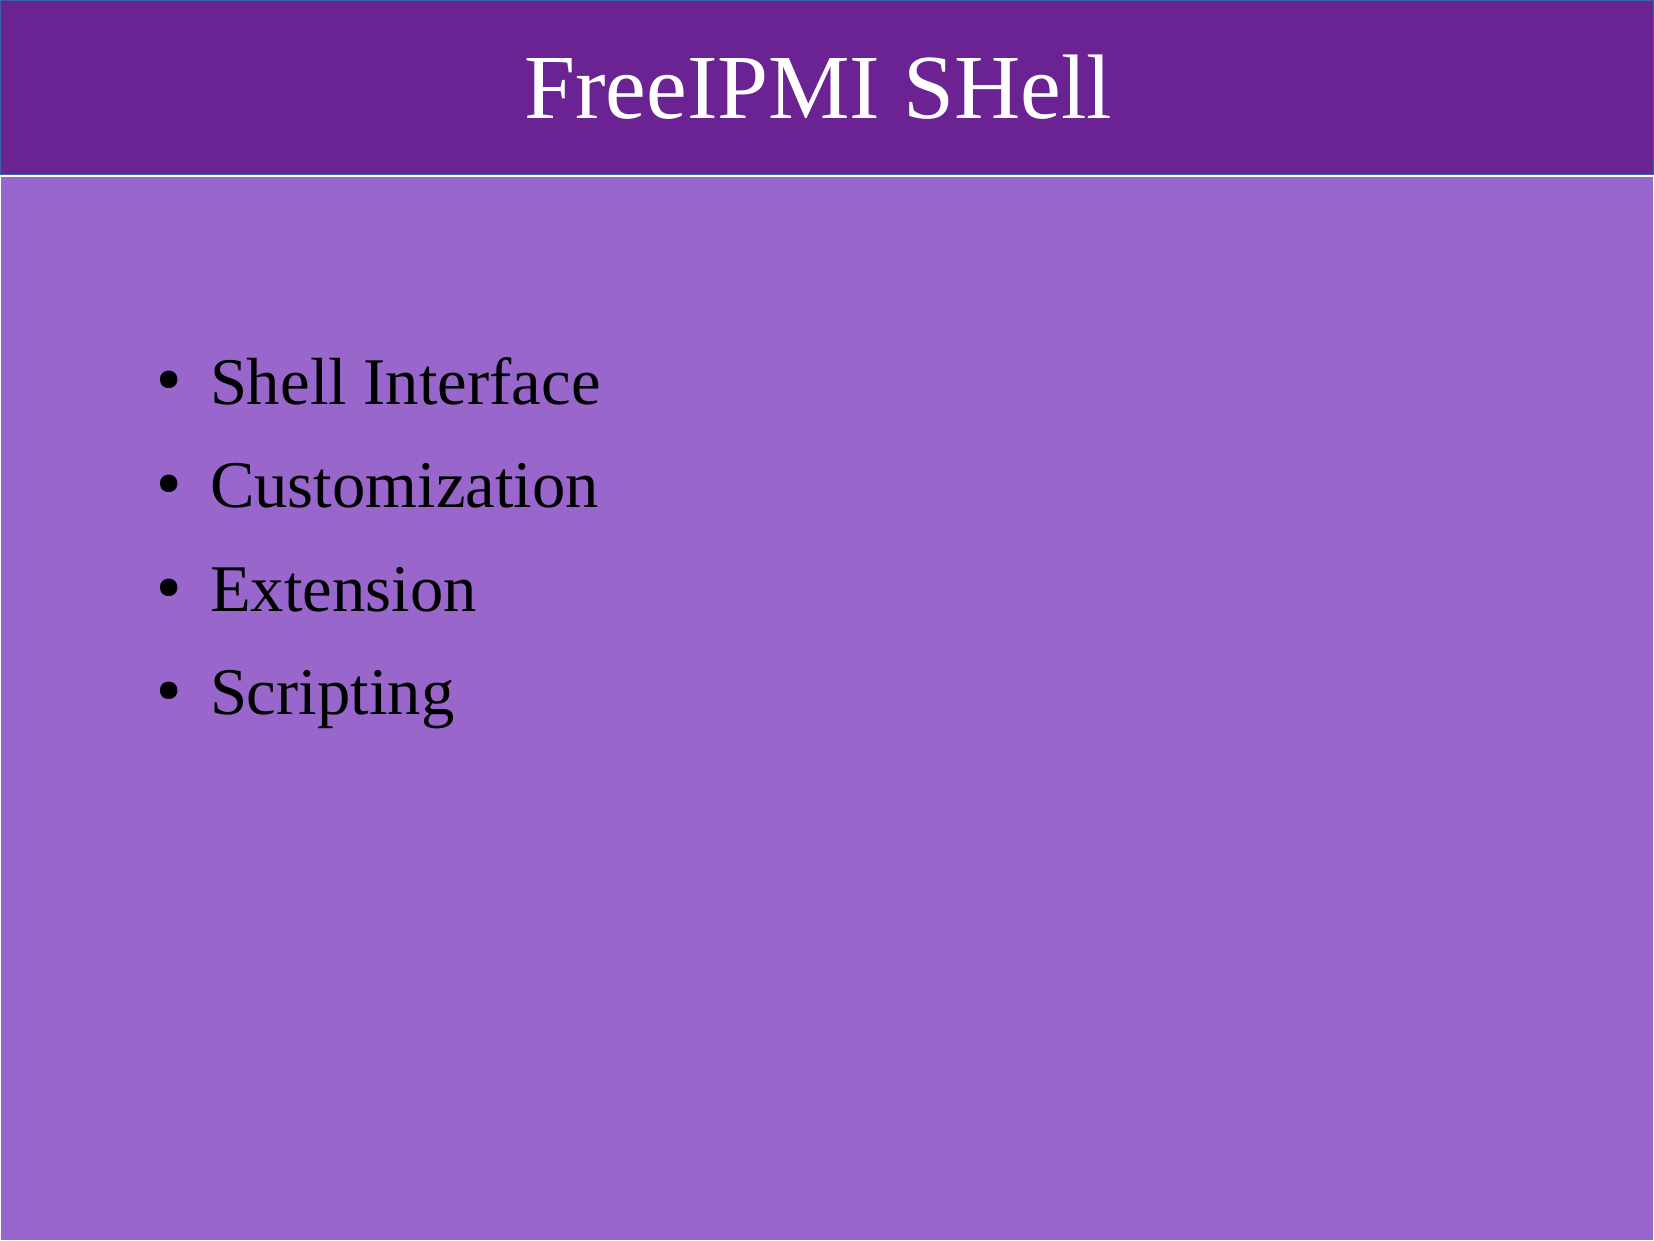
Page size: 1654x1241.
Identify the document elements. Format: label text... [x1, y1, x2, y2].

title FreeIPMI SHell [112, 0, 1525, 175]
list Shell Interface Customization Extension Scripting [121, 344, 1534, 1127]
